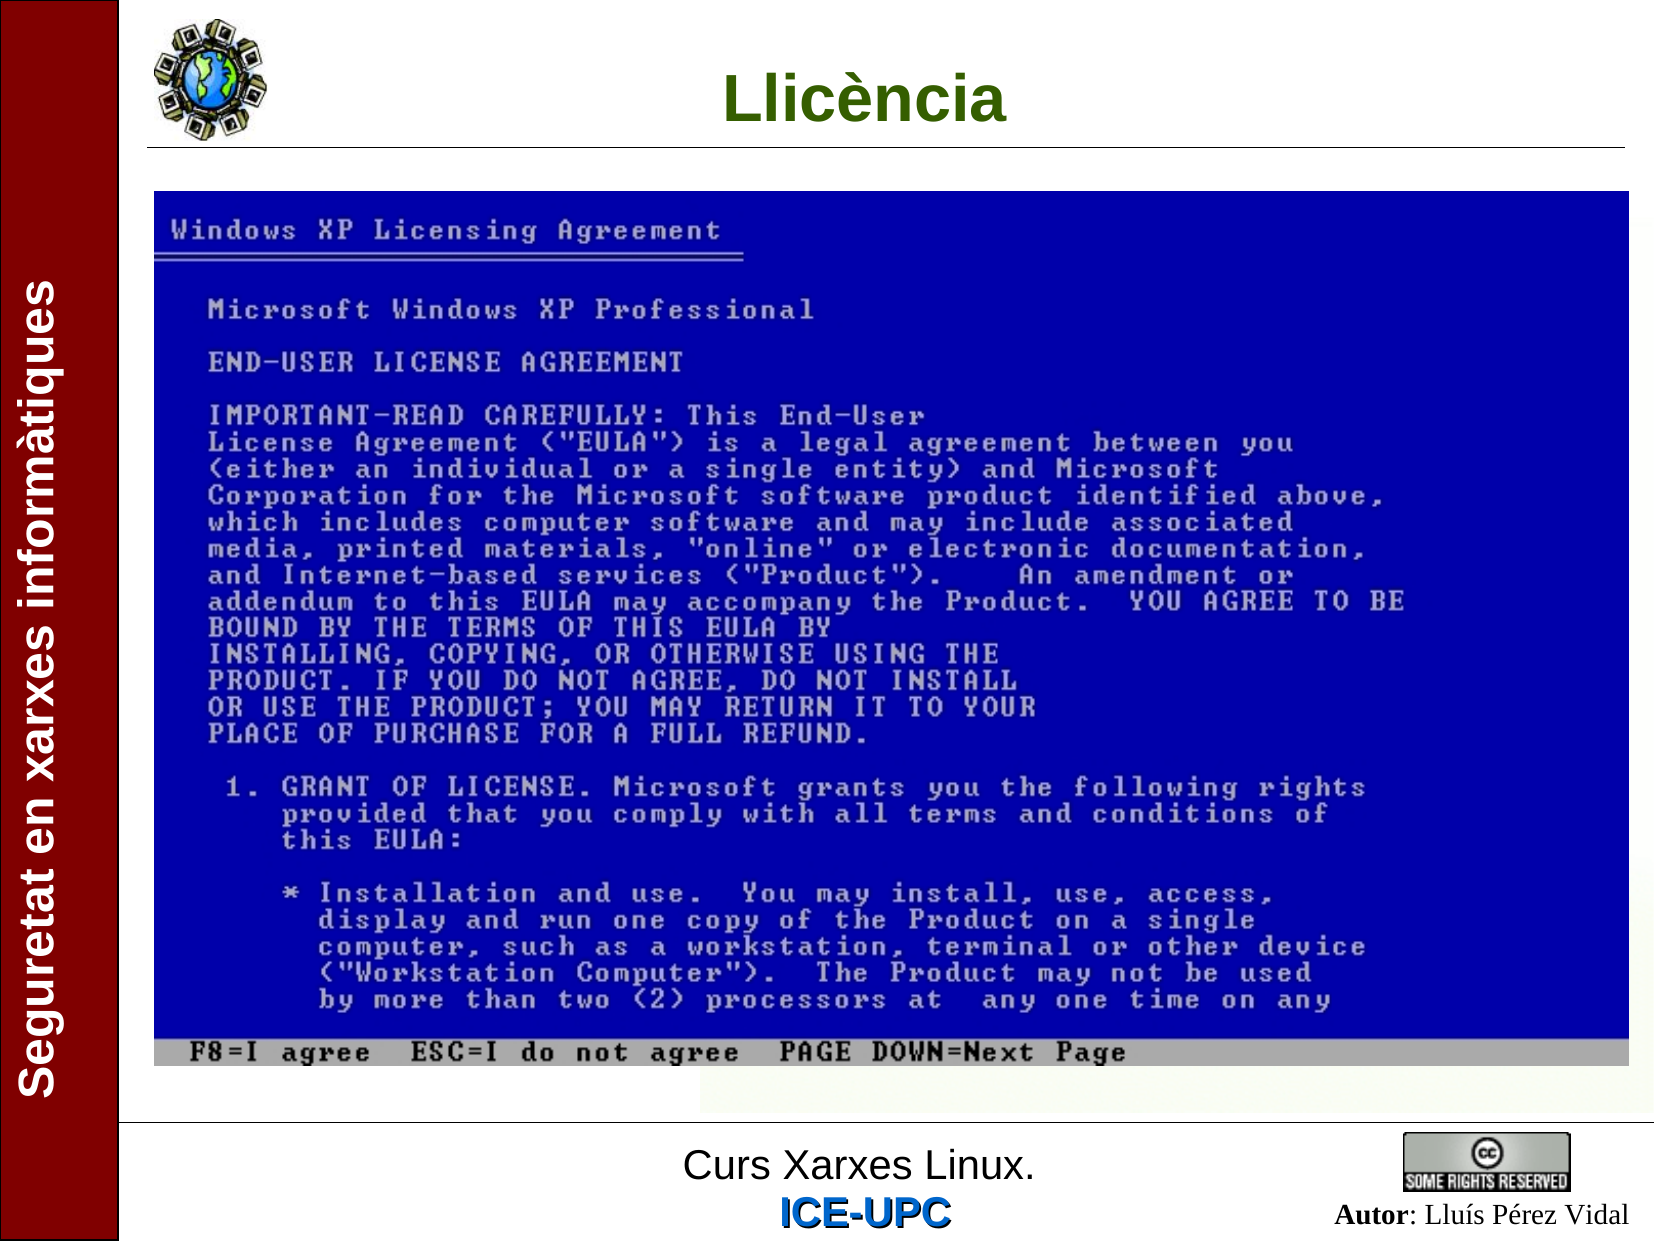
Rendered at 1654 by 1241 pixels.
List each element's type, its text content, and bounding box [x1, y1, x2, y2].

title Llicència [129, 49, 1619, 148]
picture [154, 19, 268, 49]
picture [154, 191, 1654, 1113]
picture [1403, 1132, 1571, 1192]
list Croquis d'arquitectura mostrant les 3 zones [141, 242, 868, 1093]
